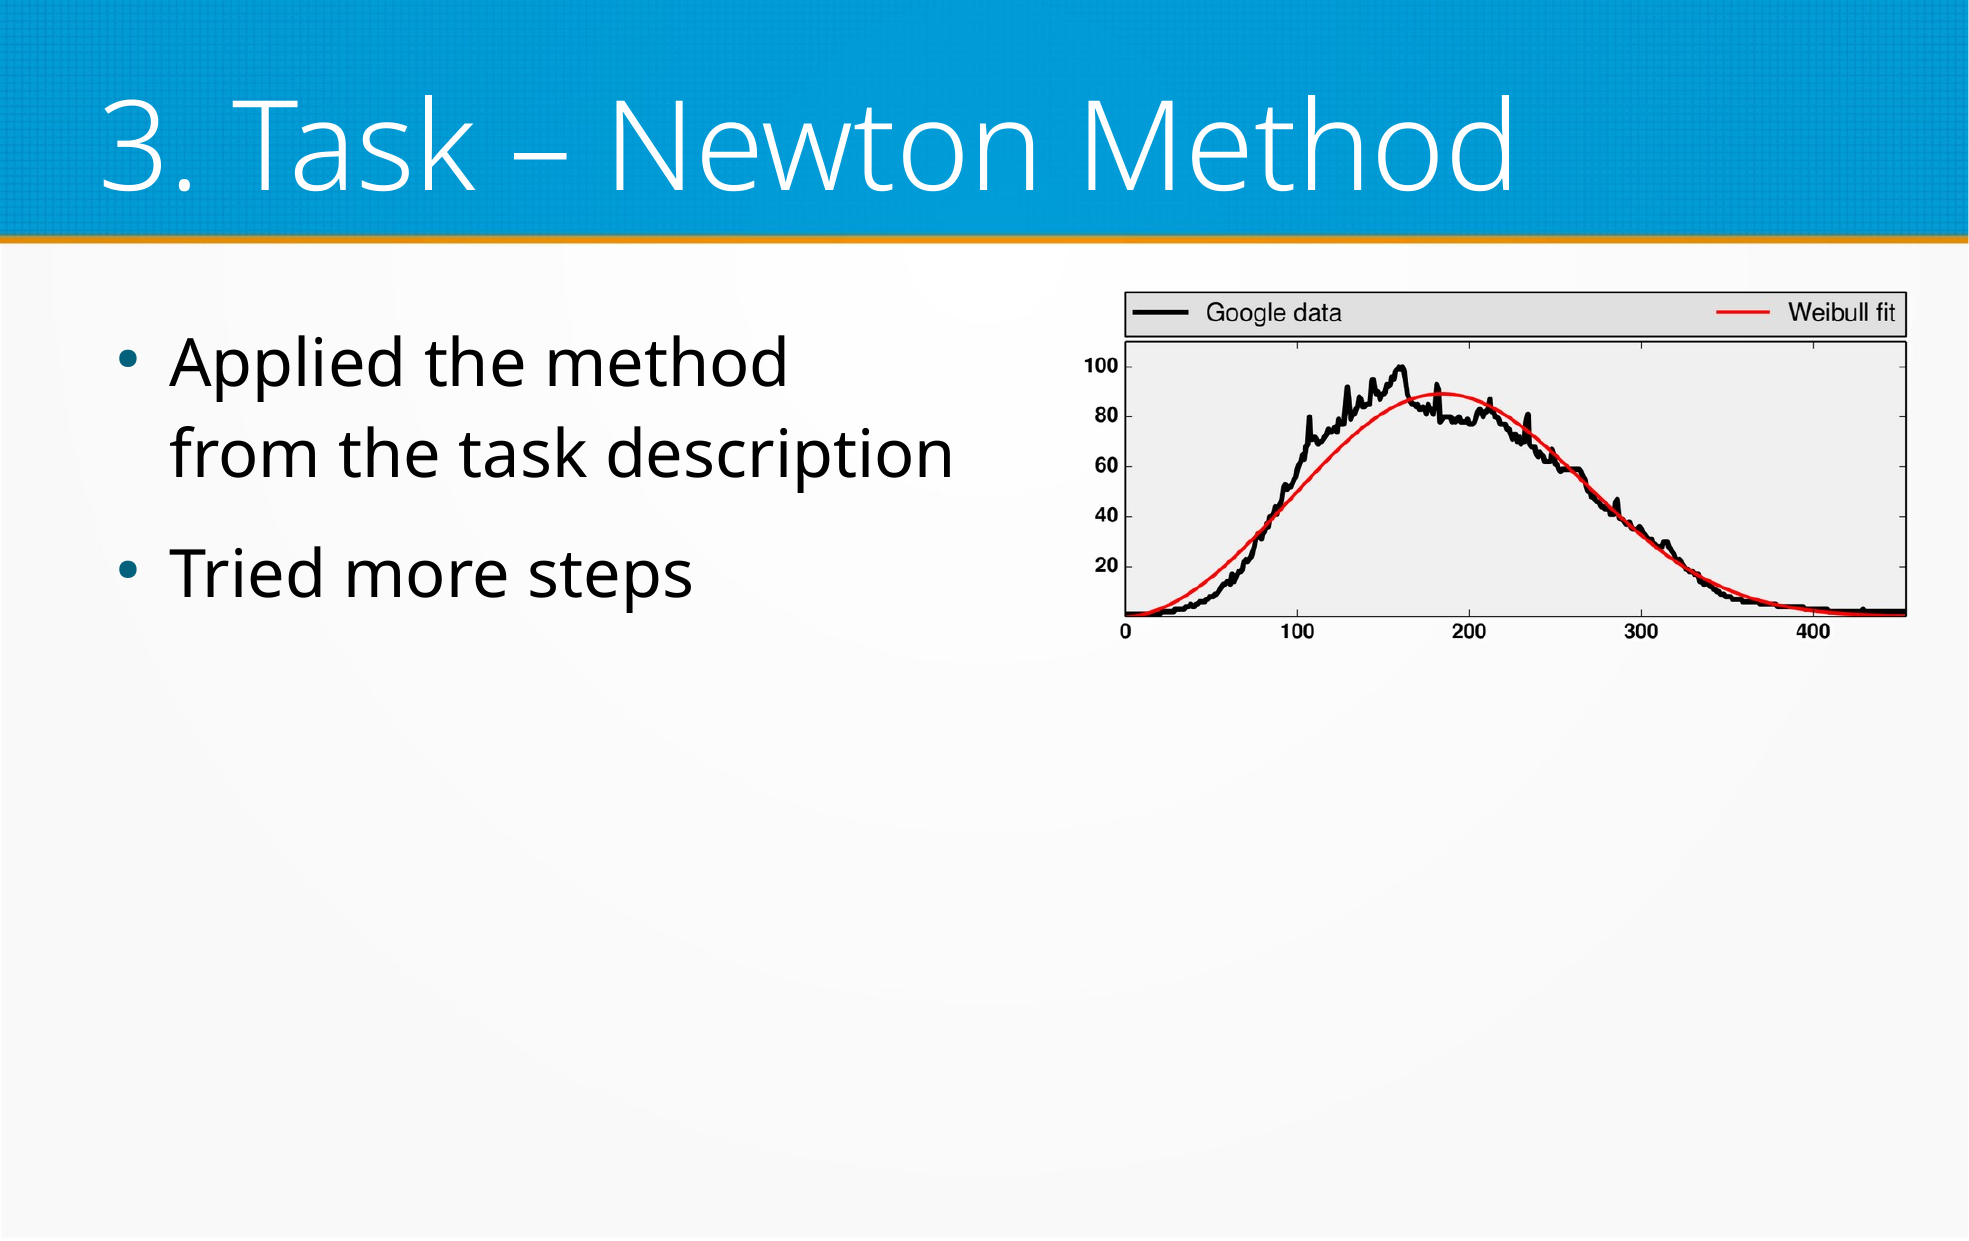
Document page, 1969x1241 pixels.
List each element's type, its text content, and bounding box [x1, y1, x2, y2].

picture [0, 233, 1969, 1241]
list Applied the method from the task description Tried more steps [98, 315, 1861, 1081]
title 3. Task – Newton Method [98, 19, 1870, 227]
